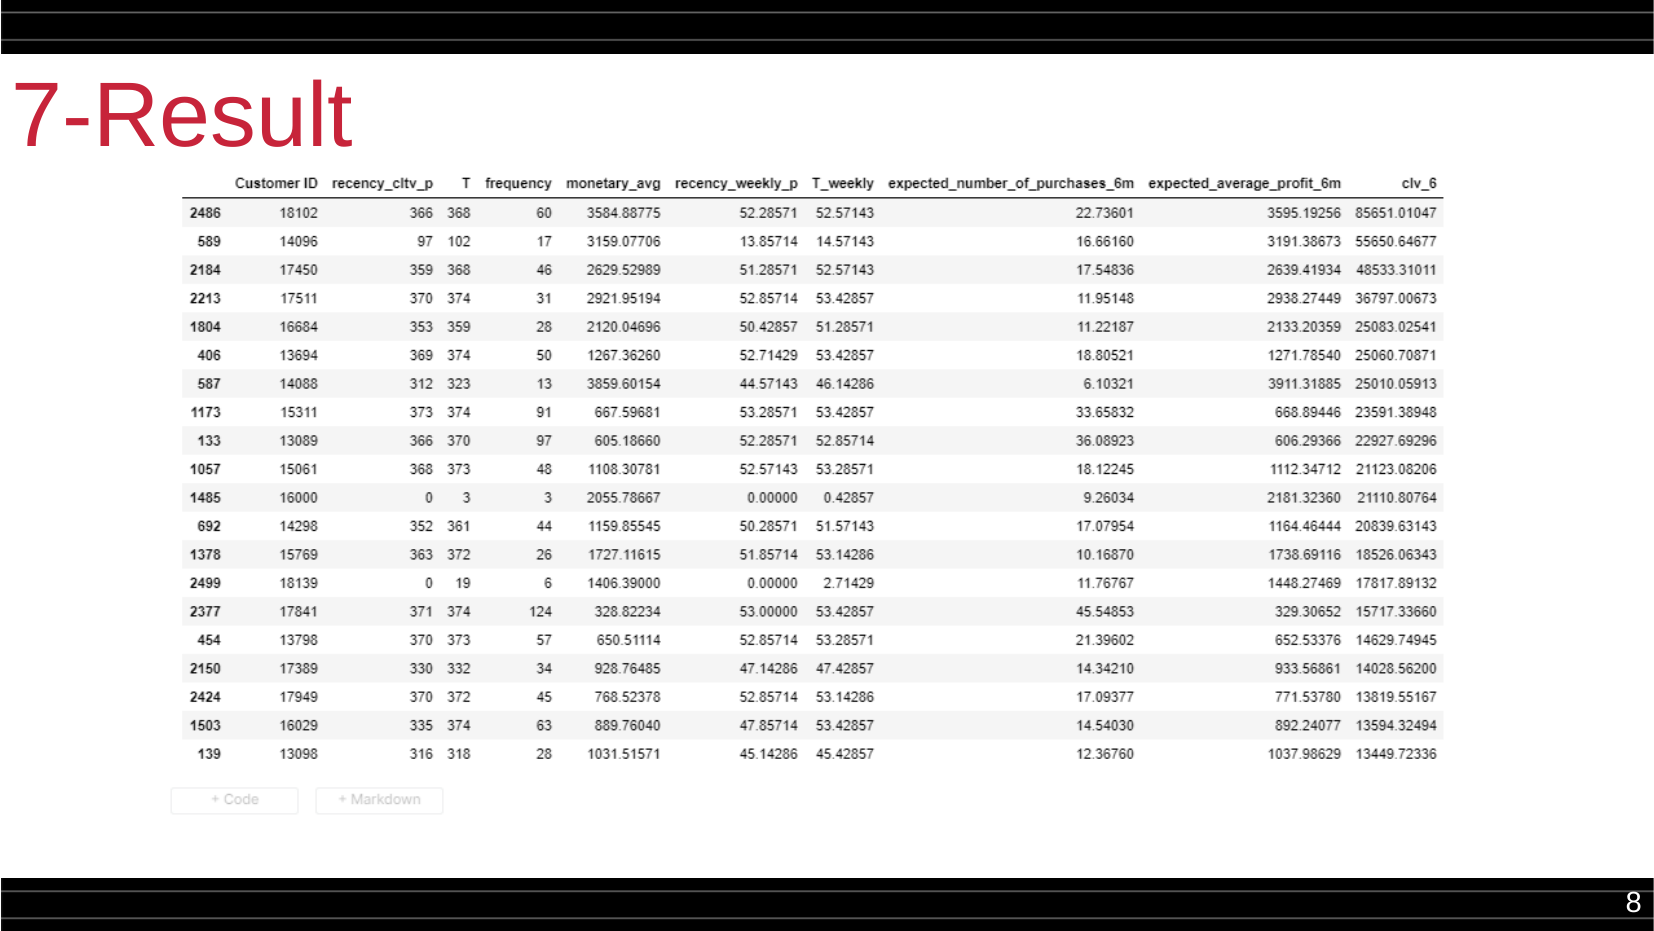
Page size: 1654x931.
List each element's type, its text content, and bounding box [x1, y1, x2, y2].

picture [150, 174, 1538, 826]
picture [1, 0, 1654, 54]
picture [1, 878, 1654, 931]
title 7-Result [11, 37, 1501, 193]
